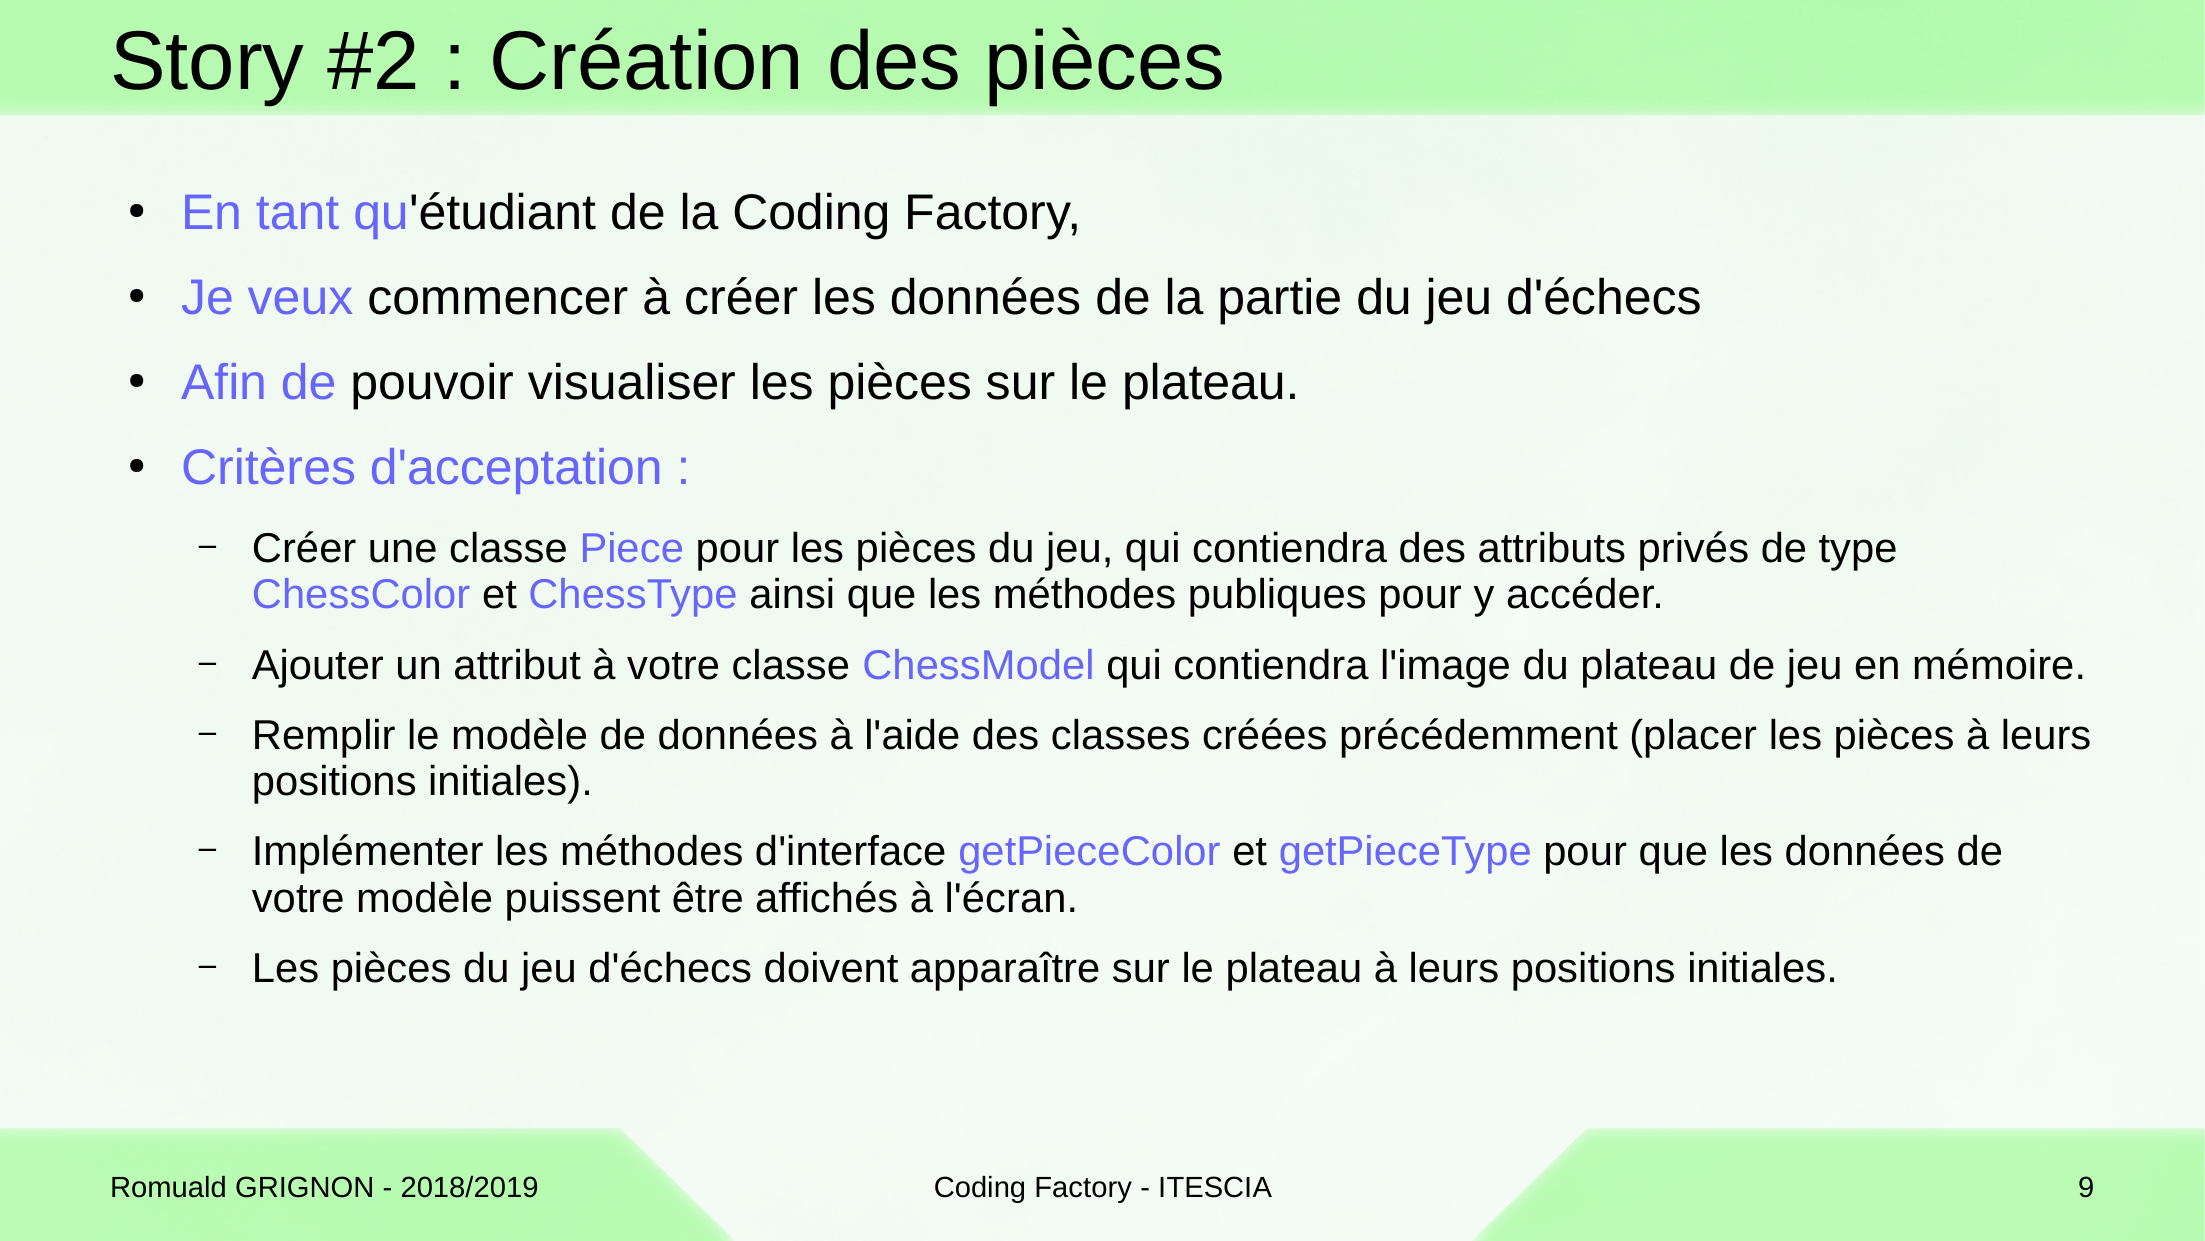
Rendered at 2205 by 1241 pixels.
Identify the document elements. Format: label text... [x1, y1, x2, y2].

picture [0, 0, 2205, 1241]
title Story #2 : Création des pièces [110, 49, 2095, 254]
list En tant qu'étudiant de la Coding Factory, Je veux commencer à créer les données de la partie du jeu d'échecs Afin de pouvoir visualiser les pièces sur le plateau. Critères d'acceptation : Créer une classe Piece pour les pièces du jeu, qui contiendra des attributs privés de type ChessColor et ChessType ainsi que les méthodes publiques pour y accéder. Ajouter un attribut à votre classe ChessModel qui contiendra l'image du plateau de jeu en mémoire. Remplir le modèle de données à l'aide des classes créées précédemment (placer les pièces à leurs positions initiales). Implémenter les méthodes d'interface getPieceColor et getPieceType pour que les données de votre modèle puissent être affichés à l'écran. Les pièces du jeu d'échecs doivent apparaître sur le plateau à leurs positions initiales. [110, 254, 2095, 1182]
